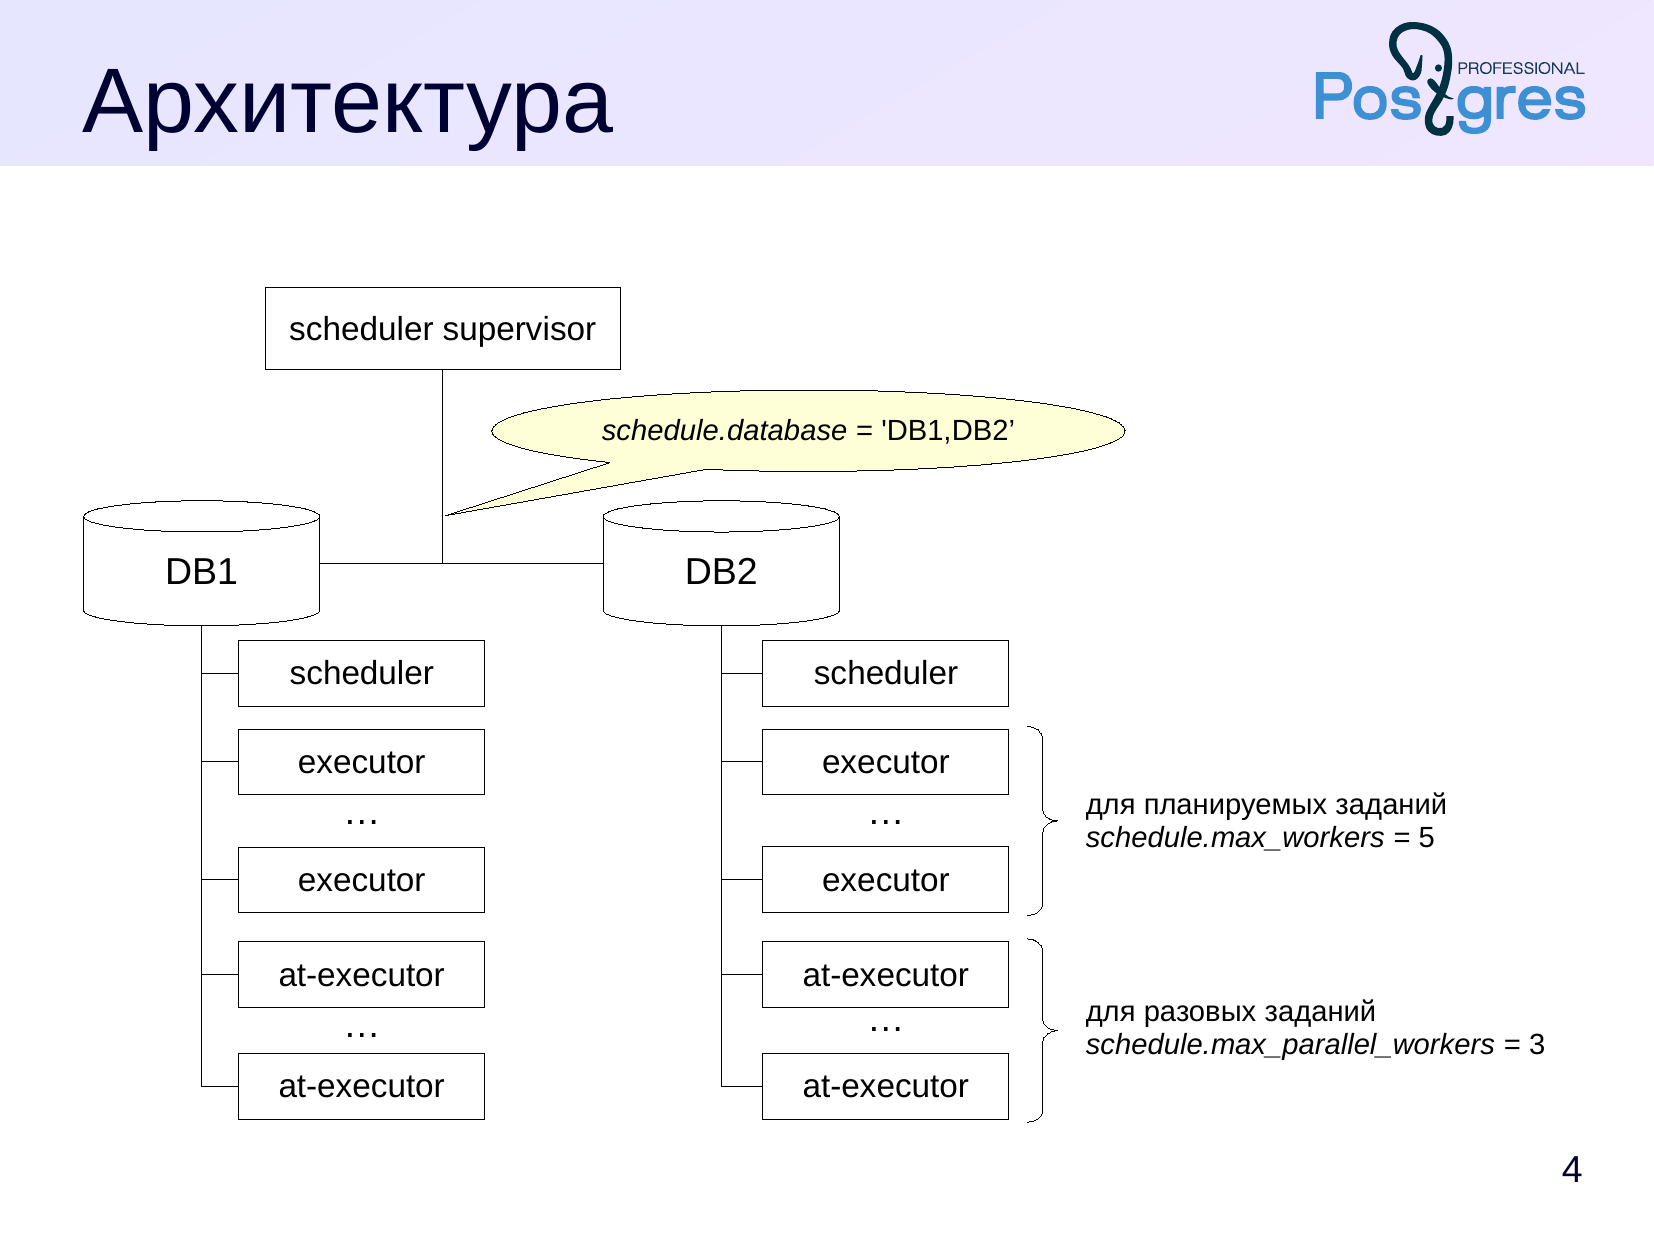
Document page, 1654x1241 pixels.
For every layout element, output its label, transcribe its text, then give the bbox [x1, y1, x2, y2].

text_box … [328, 996, 396, 1053]
text_box schedule.database = 'DB1,DB2’ [445, 390, 1126, 516]
text_box at-executor [238, 941, 485, 1008]
text_box at-executor [762, 1053, 1009, 1120]
text_box … [328, 783, 396, 841]
text_box … [852, 783, 920, 841]
text_box executor [762, 729, 1009, 795]
title Архитектура [82, 49, 1252, 153]
text_box DB1 [83, 518, 320, 626]
text_box scheduler [238, 640, 485, 707]
text_box at-executor [762, 941, 1009, 1008]
text_box executor [238, 847, 485, 913]
text_box для планируемых заданий schedule.max_workers = 5 [1071, 780, 1482, 862]
text_box для разовых заданий schedule.max_parallel_workers = 3 [1071, 987, 1561, 1068]
text_box at-executor [238, 1053, 485, 1120]
text_box … [852, 990, 920, 1047]
text_box scheduler [762, 640, 1009, 707]
text_box executor [238, 729, 485, 795]
text_box executor [762, 846, 1009, 913]
text_box DB2 [603, 518, 840, 626]
text_box scheduler supervisor [265, 287, 621, 370]
